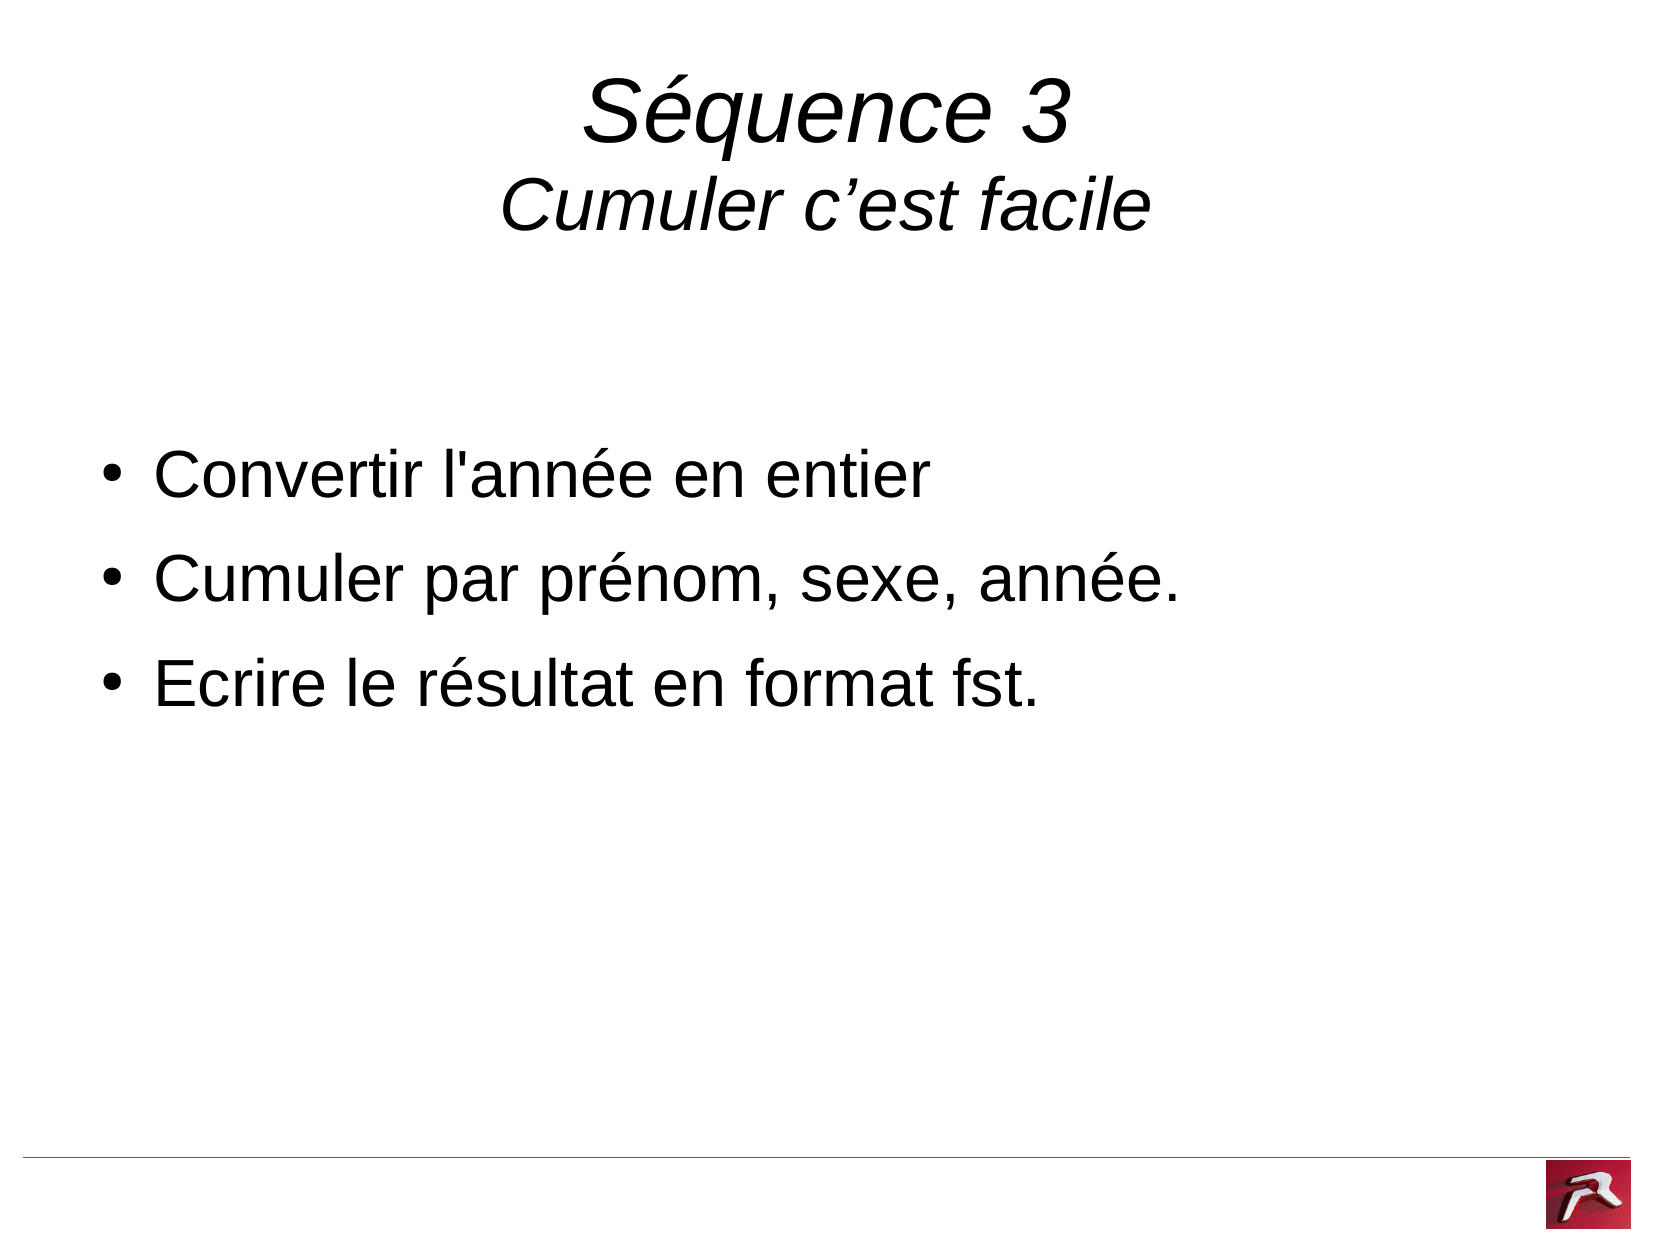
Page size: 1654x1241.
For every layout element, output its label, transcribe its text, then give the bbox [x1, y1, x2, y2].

list Convertir l'année en entier Cumuler par prénom, sexe, année. Ecrire le résultat en format fst. [82, 437, 1571, 1157]
picture [1546, 1160, 1631, 1229]
title Séquence 3 Cumuler c’est facile [82, 49, 1571, 257]
